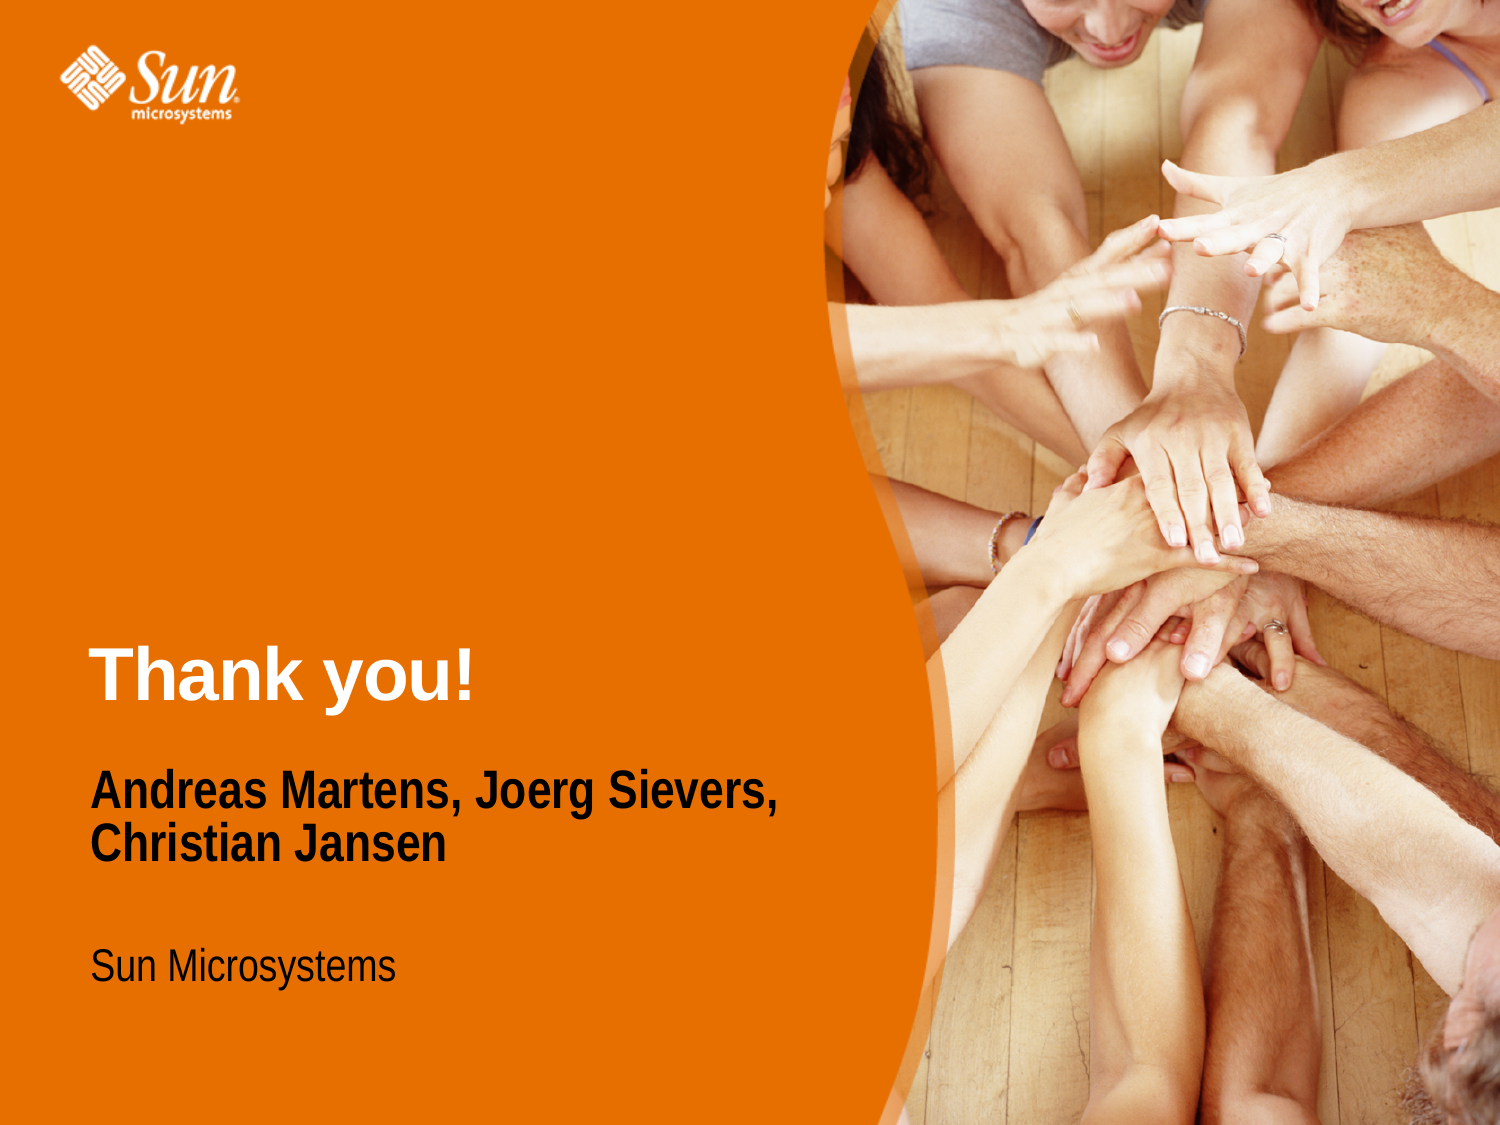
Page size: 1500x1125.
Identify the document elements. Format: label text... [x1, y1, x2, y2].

list Andreas Martens, Joerg Sievers, Christian Jansen Sun Microsystems [90, 766, 1081, 998]
picture [0, 0, 1500, 1125]
title Thank you! [88, 470, 908, 716]
